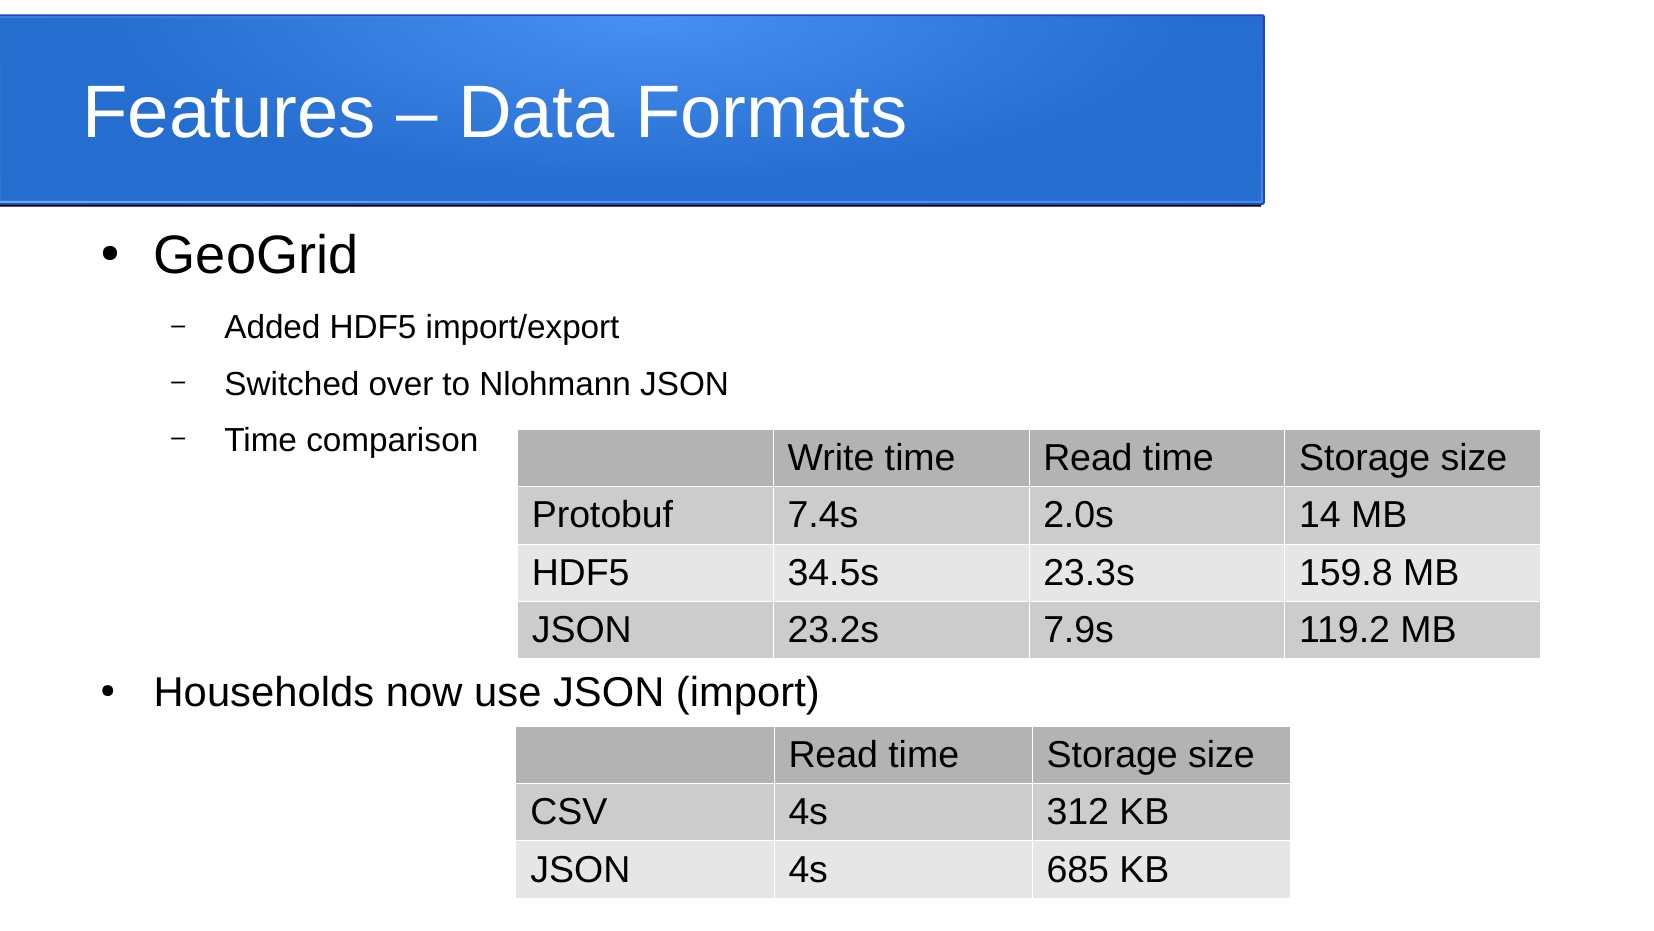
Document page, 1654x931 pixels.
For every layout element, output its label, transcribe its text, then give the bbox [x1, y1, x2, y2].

table_header Read time [1030, 430, 1284, 486]
table_cell JSON [516, 841, 774, 898]
table_cell 119.2 MB [1285, 602, 1540, 658]
table_header Write time [774, 430, 1029, 486]
table_header Storage size [1285, 430, 1540, 486]
table_cell 7.4s [774, 487, 1029, 544]
table_cell 4s [775, 784, 1032, 840]
table_cell 685 KB [1033, 841, 1290, 898]
table_header Storage size [1033, 727, 1290, 783]
table_cell JSON [518, 602, 773, 658]
table_cell HDF5 [518, 545, 773, 601]
list GeoGrid Added HDF5 import/export Switched over to Nlohmann JSON Time comparison Households now use JSON (import) [82, 224, 1571, 764]
table_cell 34.5s [774, 545, 1029, 601]
table_header [516, 727, 774, 783]
table_cell 23.2s [774, 602, 1029, 658]
table_cell 7.9s [1030, 602, 1284, 658]
table_cell 4s [775, 841, 1032, 898]
table_cell 2.0s [1030, 487, 1284, 544]
table_cell CSV [516, 784, 774, 840]
table_cell 312 KB [1033, 784, 1290, 840]
table_cell 14 MB [1285, 487, 1540, 544]
table_cell 159.8 MB [1285, 545, 1540, 601]
table_cell Protobuf [518, 487, 773, 544]
title Features – Data Formats [82, 35, 1235, 189]
table_header [518, 430, 773, 486]
table_cell 23.3s [1030, 545, 1284, 601]
table_header Read time [775, 727, 1032, 783]
